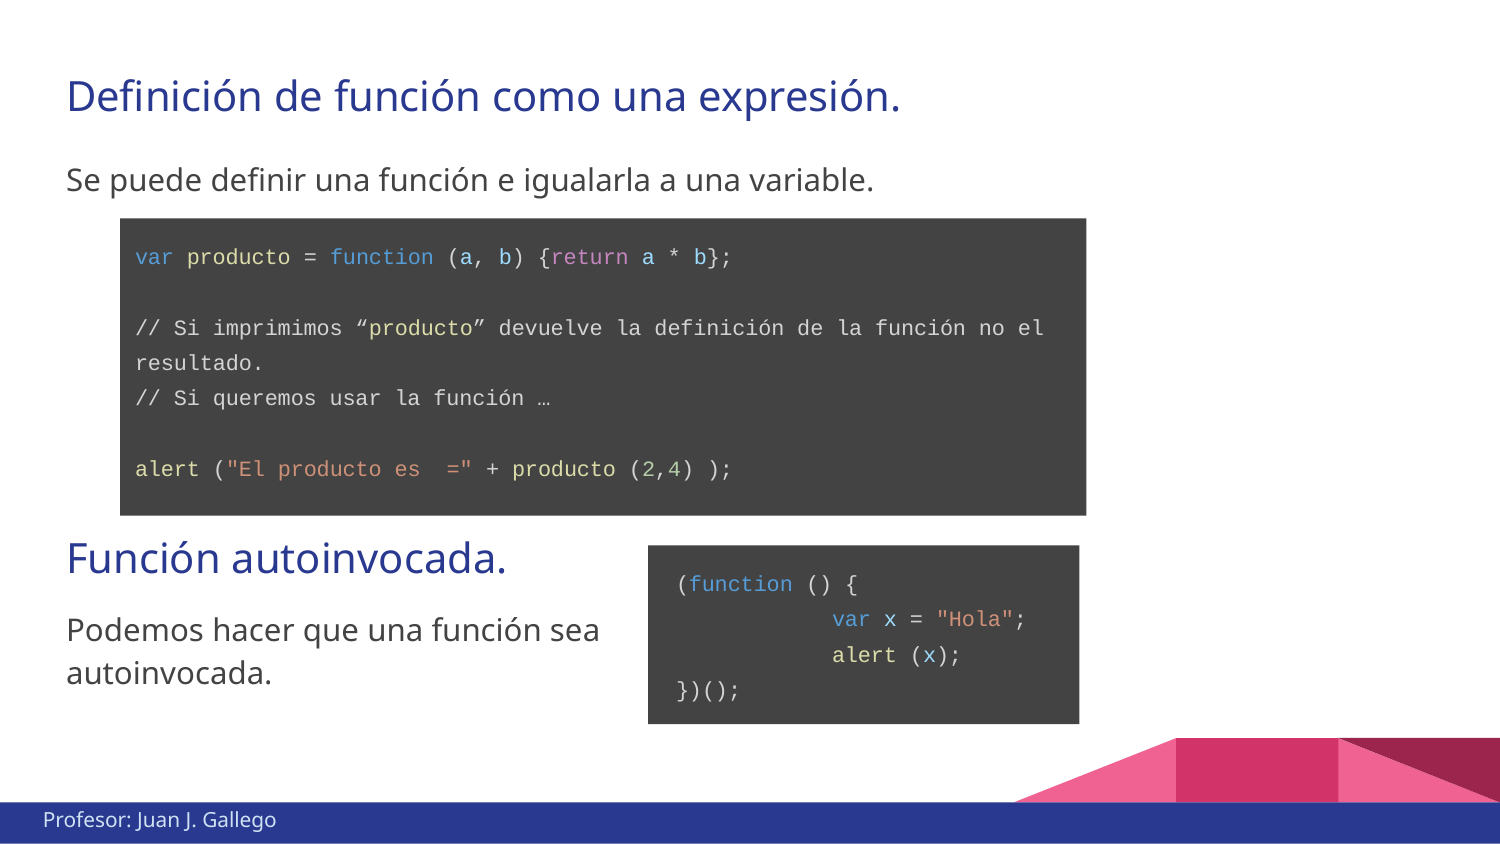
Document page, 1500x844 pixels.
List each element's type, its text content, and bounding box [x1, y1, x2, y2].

list Podemos hacer que una función sea autoinvocada. [51, 589, 648, 707]
title Definición de función como una expresión. [51, 54, 1449, 139]
title Función autoinvocada. [51, 517, 1449, 617]
text_box var producto = function (a, b) {return a * b}; // Si imprimimos “producto” devuelve la definición de la función no el resultado. // Si queremos usar la función … alert ("El producto es =" + producto (2,4) ); [120, 218, 1087, 516]
list Se puede definir una función e igualarla a una variable. [51, 139, 1449, 257]
text_box (function () { var x = "Hola"; alert (x); })(); [648, 545, 1080, 725]
